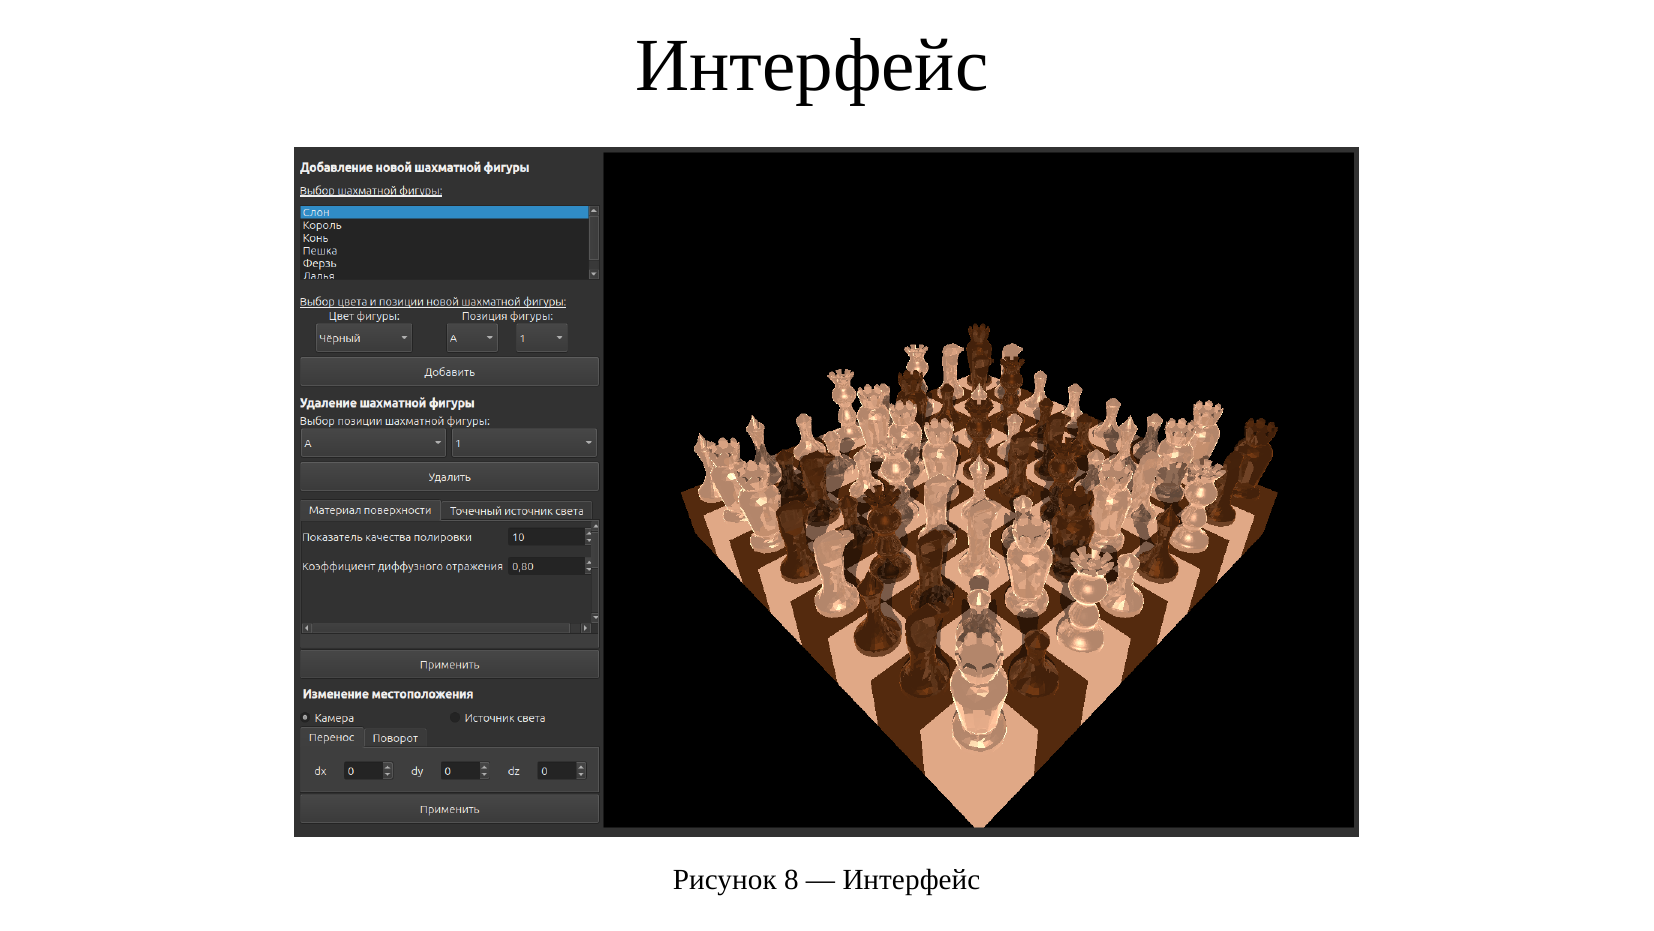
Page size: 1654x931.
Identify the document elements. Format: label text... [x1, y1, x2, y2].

title Интерфейс [29, 0, 1595, 131]
text_box Рисунок 8 — Интерфейс [265, 856, 1388, 916]
picture [294, 147, 1359, 838]
